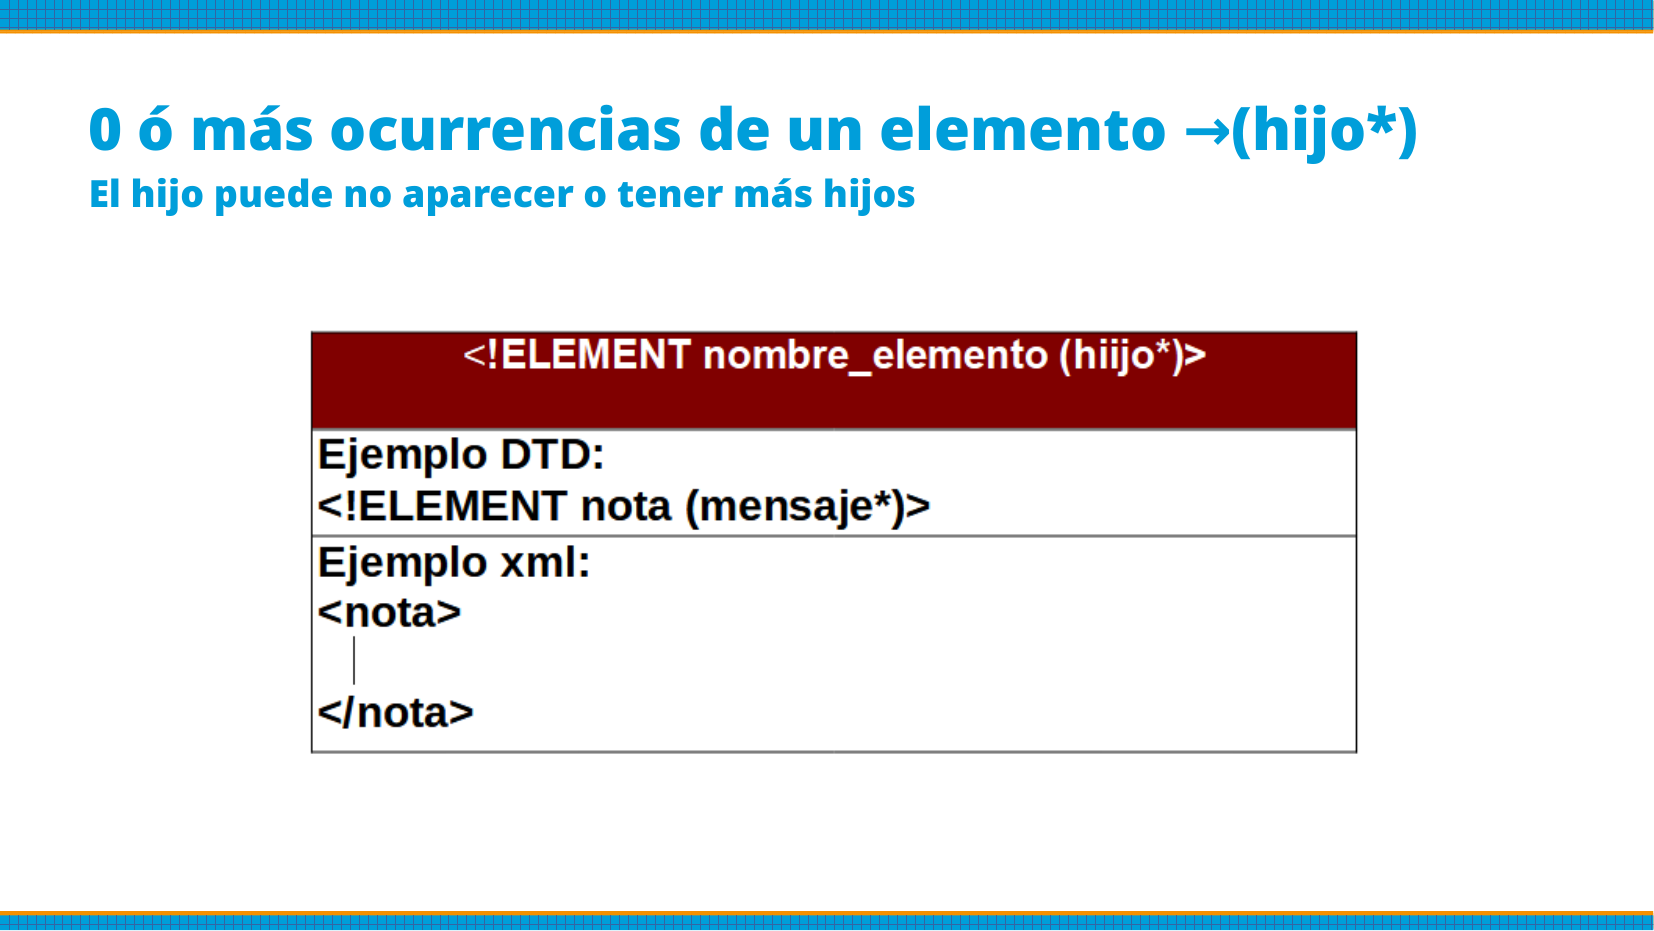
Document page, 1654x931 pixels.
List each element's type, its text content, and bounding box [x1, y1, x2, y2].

subtitle 0 ó más ocurrencias de un elemento →(hijo*) El hijo puede no aparecer o tener más hijos [88, 16, 1565, 886]
picture [280, 303, 1381, 768]
